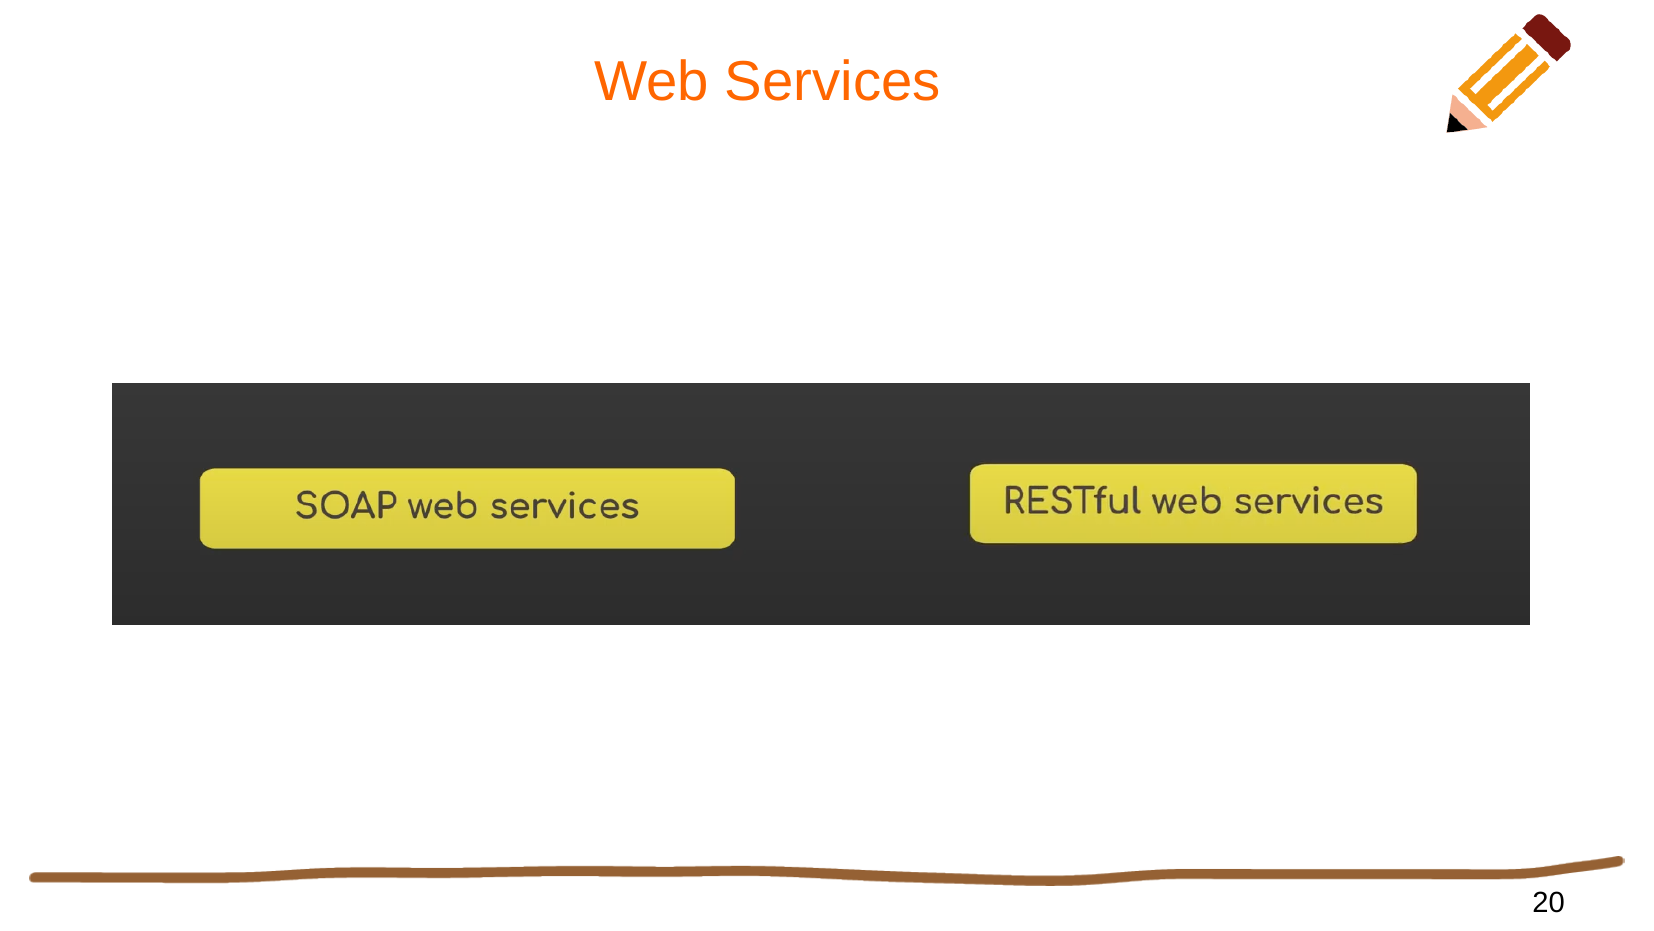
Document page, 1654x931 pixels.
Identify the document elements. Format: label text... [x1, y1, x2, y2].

picture [29, 856, 1625, 886]
picture [112, 383, 1530, 625]
picture [1446, 14, 1571, 133]
title Web Services [88, 29, 1447, 133]
